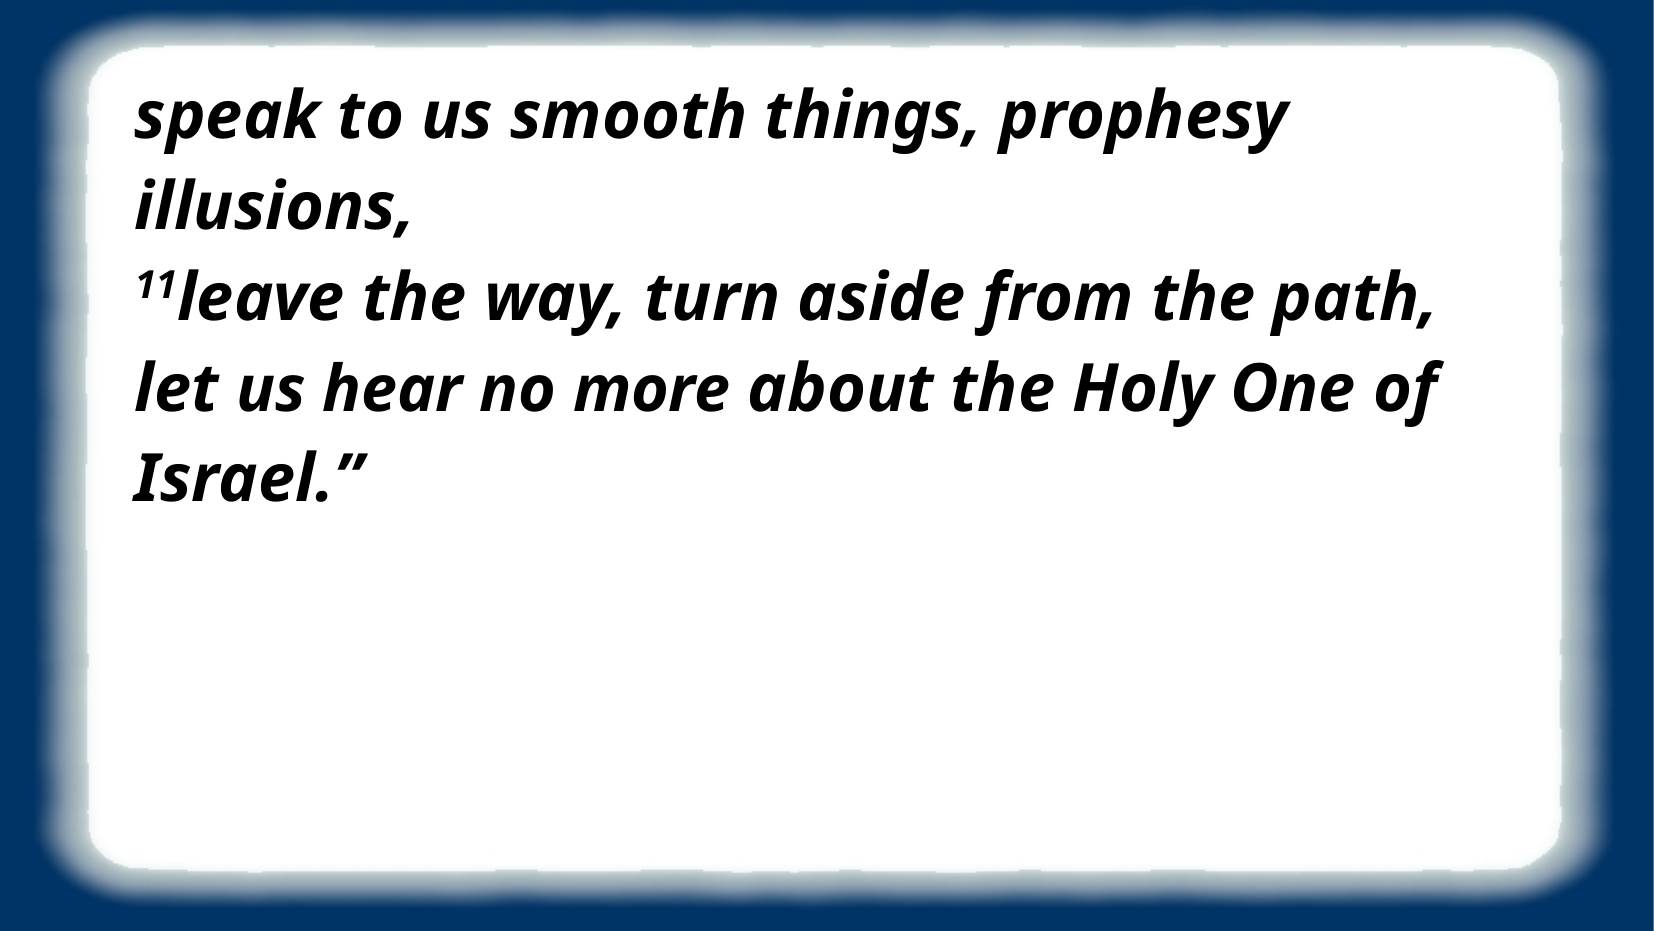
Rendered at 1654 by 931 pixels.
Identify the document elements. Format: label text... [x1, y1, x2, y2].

text_box speak to us smooth things, prophesy illusions, 11leave the way, turn aside from the path, let us hear no more about the Holy One of Israel.” [120, 60, 1531, 376]
picture [0, 0, 1654, 931]
